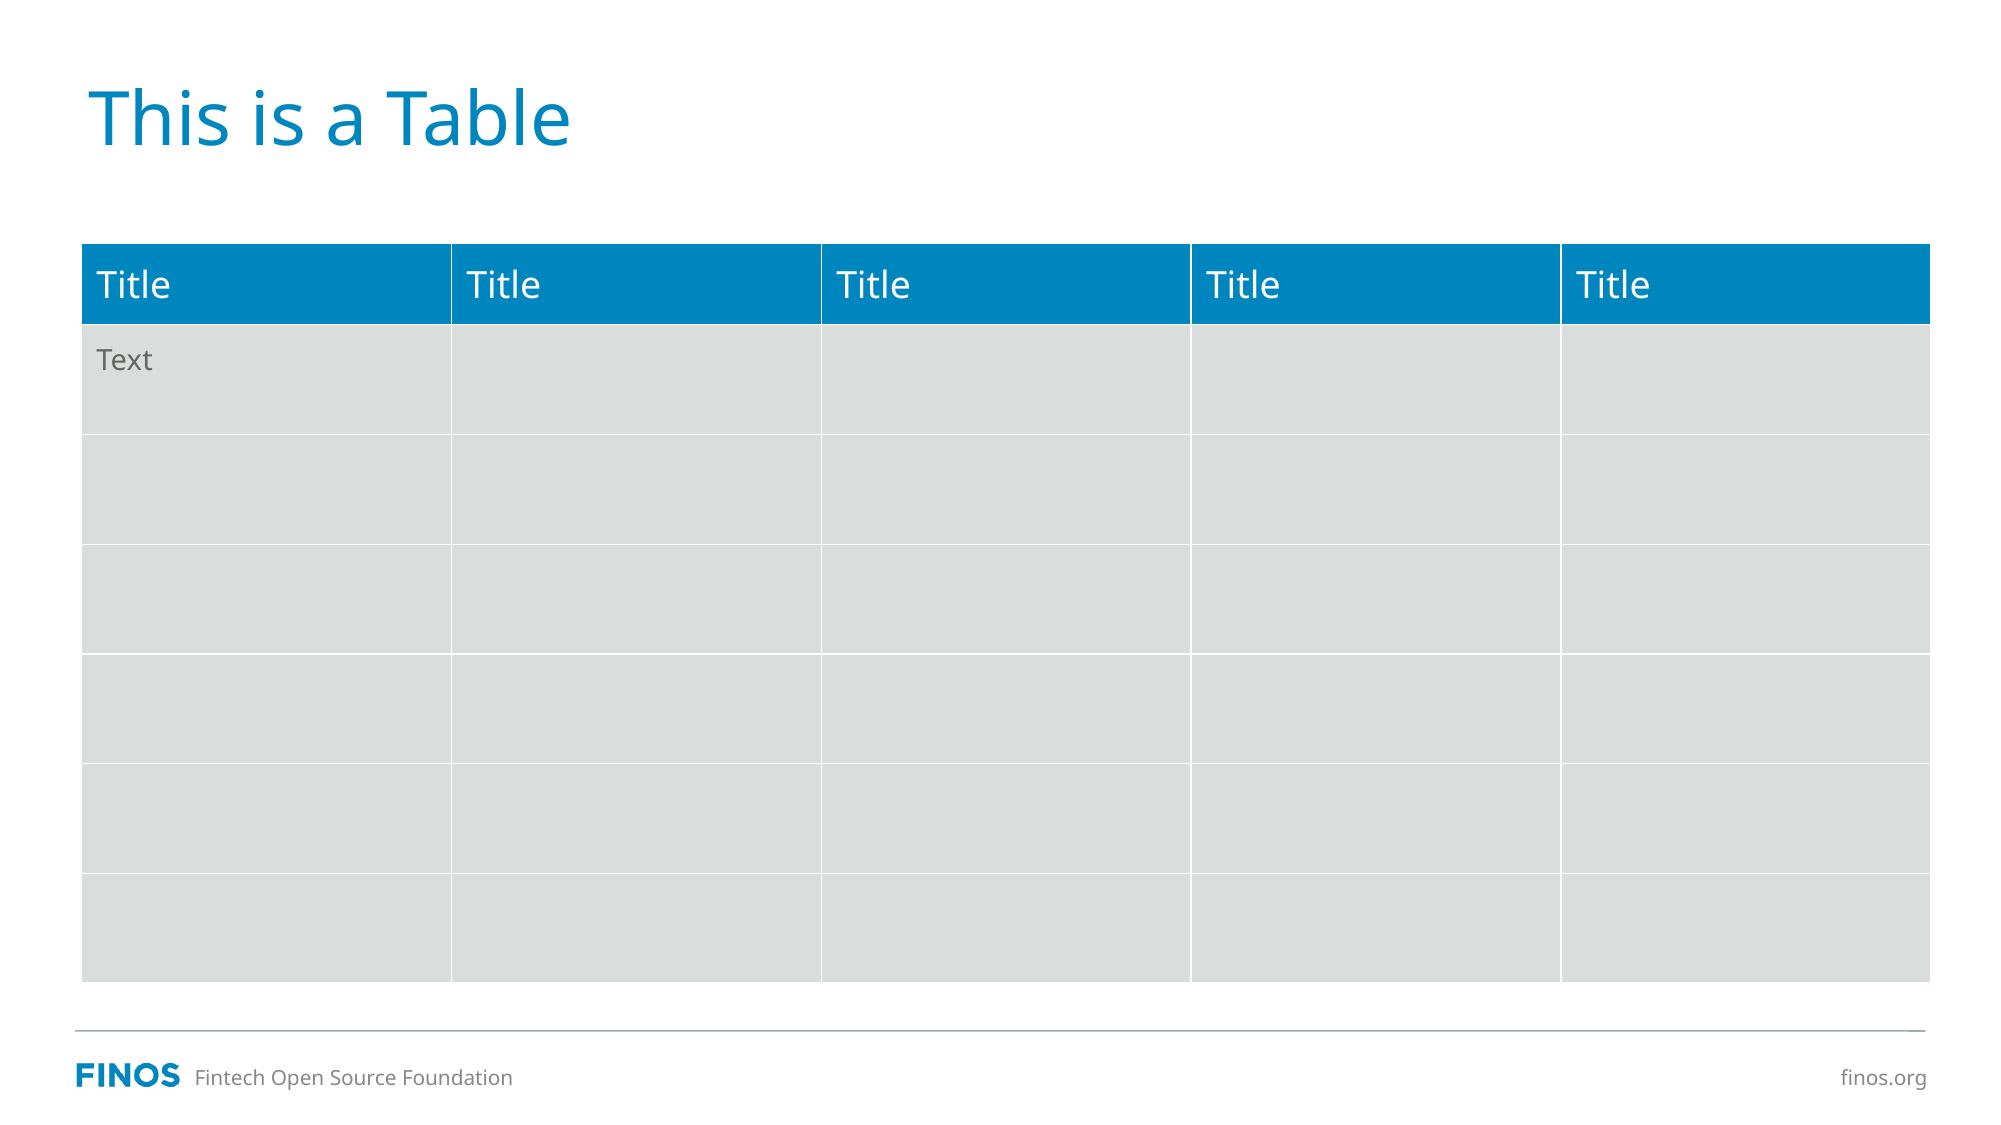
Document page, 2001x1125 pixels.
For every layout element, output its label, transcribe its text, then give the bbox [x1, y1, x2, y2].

table_cell [1562, 655, 1930, 763]
table_cell [452, 655, 821, 763]
title This is a Table [68, 50, 1932, 176]
table_cell [1192, 655, 1560, 763]
picture [116, 1063, 124, 1074]
table_cell [82, 655, 451, 763]
table_cell [452, 435, 821, 544]
table_cell [822, 435, 1190, 544]
table_cell [1562, 874, 1930, 982]
table_header Title [1192, 244, 1560, 324]
table_cell [1192, 545, 1560, 653]
table_cell [1192, 325, 1560, 434]
table_cell [82, 764, 451, 873]
table_cell [822, 874, 1190, 982]
table_cell [452, 764, 821, 873]
table_header Title [1562, 244, 1930, 324]
table_cell [1562, 325, 1930, 434]
table_cell [452, 874, 821, 982]
table_cell [452, 545, 821, 653]
table_cell [82, 874, 451, 982]
table_cell [1562, 764, 1930, 873]
table_cell Text [82, 325, 451, 434]
table_header Title [822, 244, 1190, 324]
table_cell [822, 325, 1190, 434]
table_cell [822, 655, 1190, 763]
table_cell [822, 764, 1190, 873]
table_cell [82, 435, 451, 544]
table_header Title [452, 244, 821, 324]
table_cell [452, 325, 821, 434]
table_cell [1192, 874, 1560, 982]
table_cell [1192, 764, 1560, 873]
table_cell [822, 545, 1190, 653]
picture [140, 1069, 153, 1081]
picture [75, 1063, 184, 1097]
table_cell [1562, 435, 1930, 544]
table_cell [1192, 435, 1560, 544]
table_cell [82, 545, 451, 653]
table_cell [1562, 545, 1930, 653]
table_header Title [82, 244, 451, 324]
